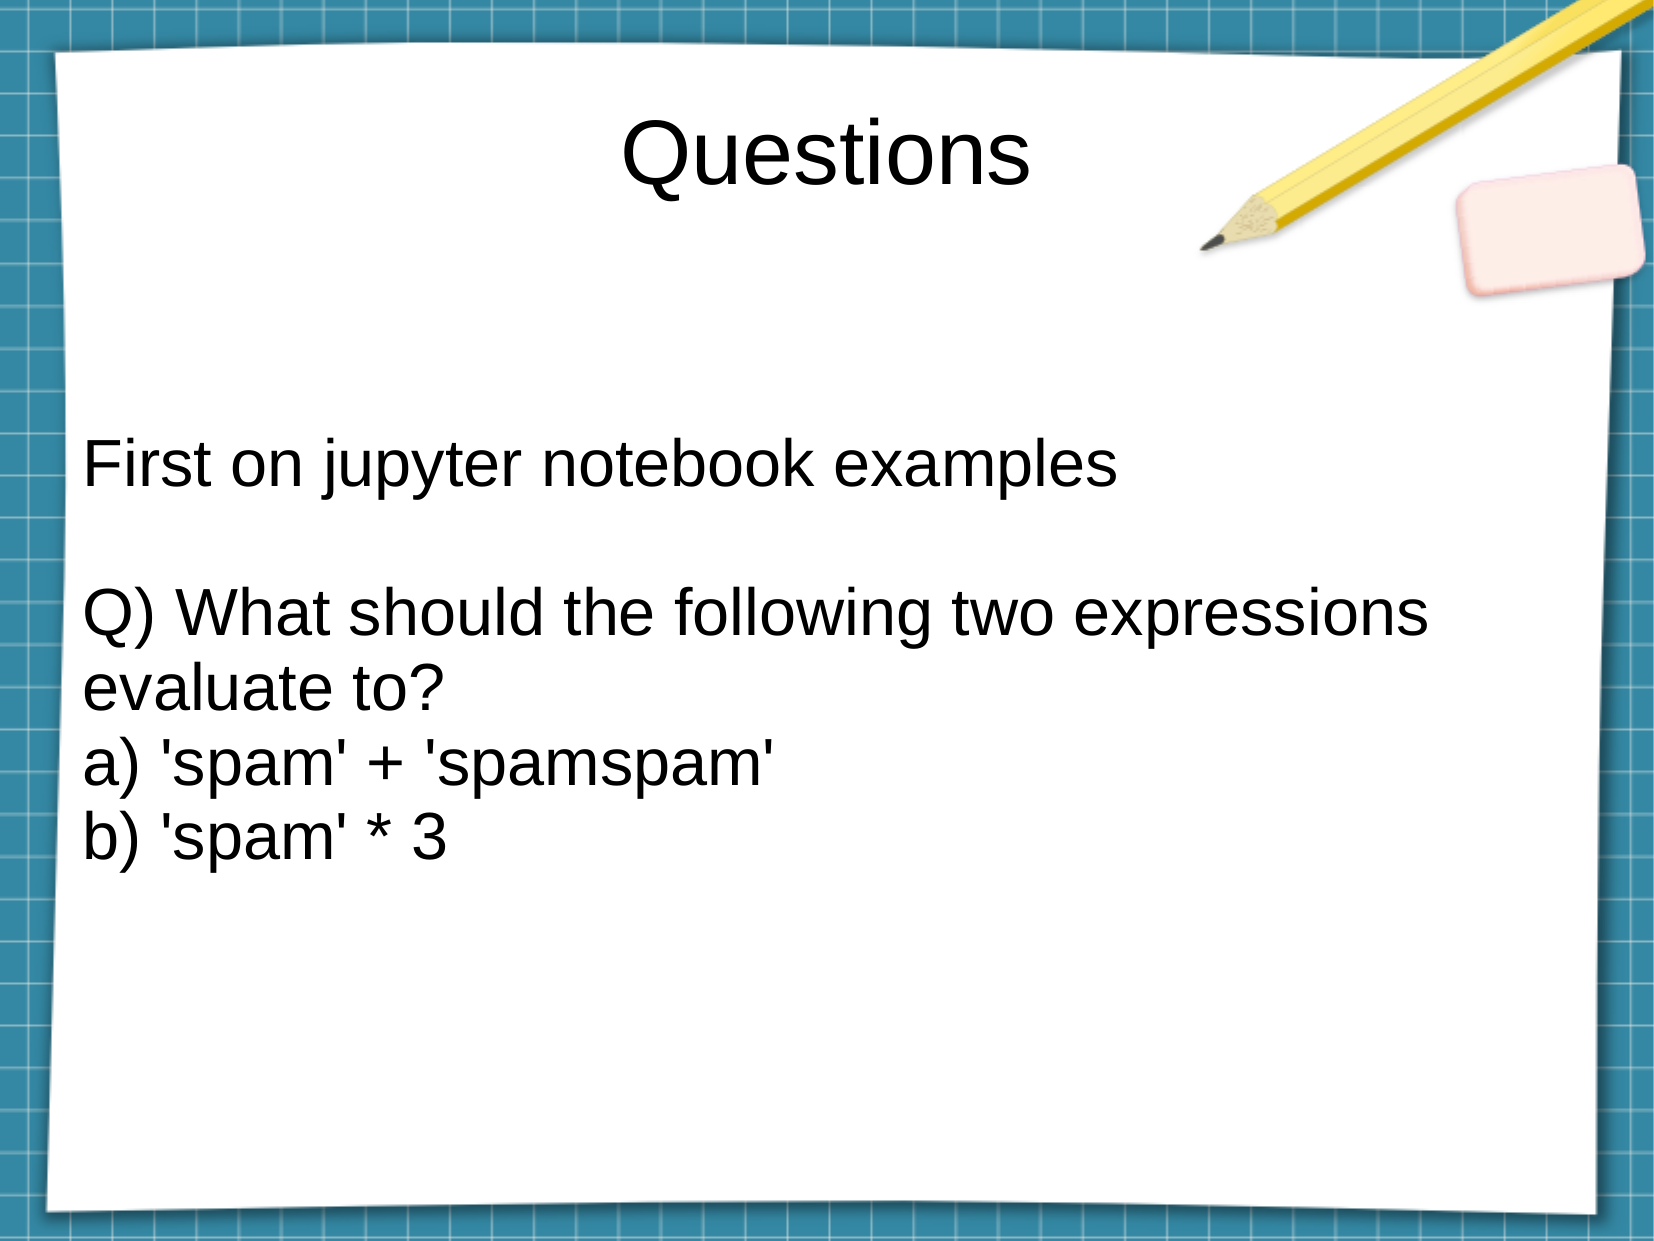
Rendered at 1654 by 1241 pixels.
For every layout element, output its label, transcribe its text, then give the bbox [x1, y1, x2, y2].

picture [0, 0, 1654, 1241]
title Questions [82, 49, 1571, 257]
subtitle First on jupyter notebook examples Q) What should the following two expressions evaluate to? a) 'spam' + 'spamspam' b) 'spam' * 3 [82, 290, 1571, 1010]
